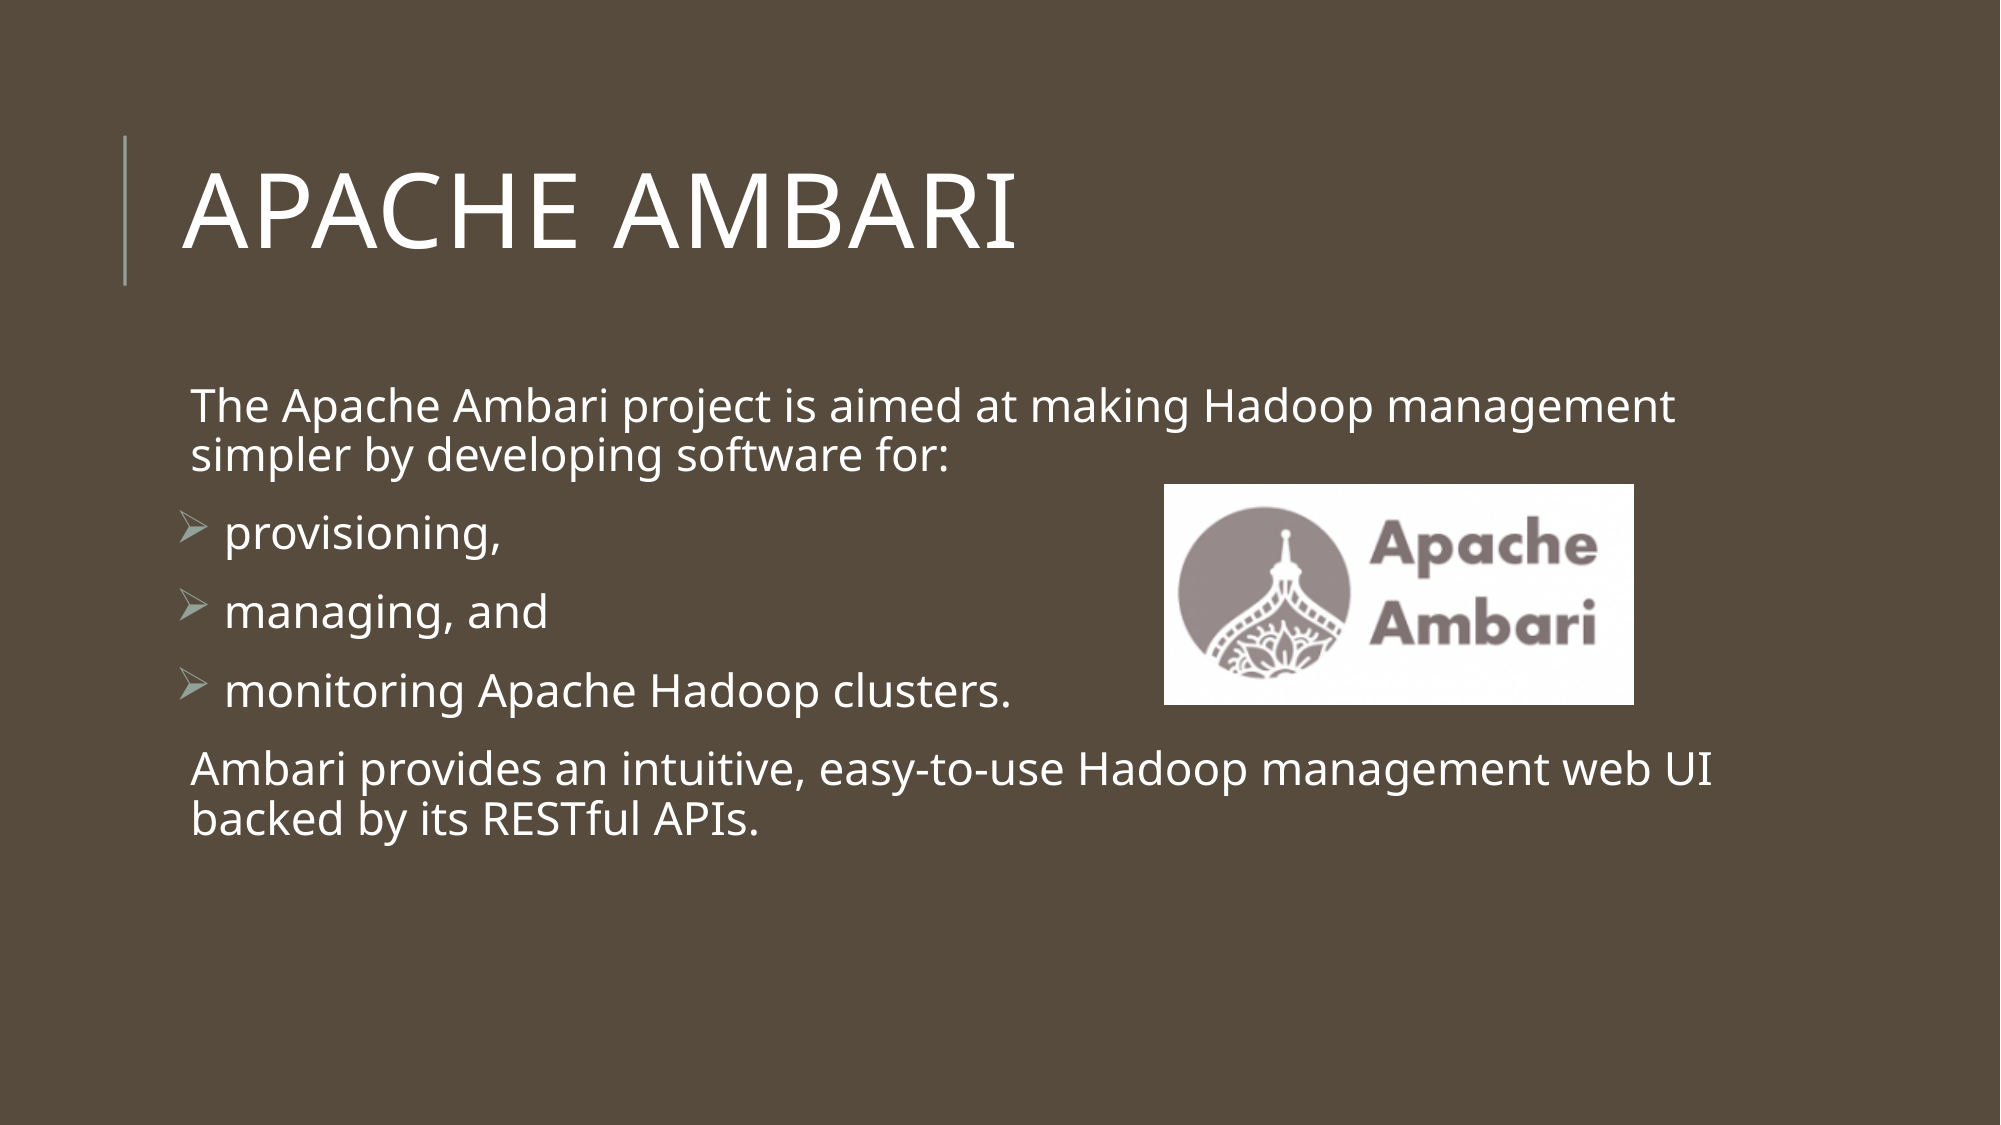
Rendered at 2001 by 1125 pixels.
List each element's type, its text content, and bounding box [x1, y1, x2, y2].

title Apache Ambari [168, 96, 1763, 342]
picture [1164, 484, 1634, 705]
list The Apache Ambari project is aimed at making Hadoop management simpler by developing software for: provisioning, managing, and monitoring Apache Hadoop clusters. Ambari provides an intuitive, easy-to-use Hadoop management web UI backed by its RESTful APIs. [168, 375, 1763, 1035]
